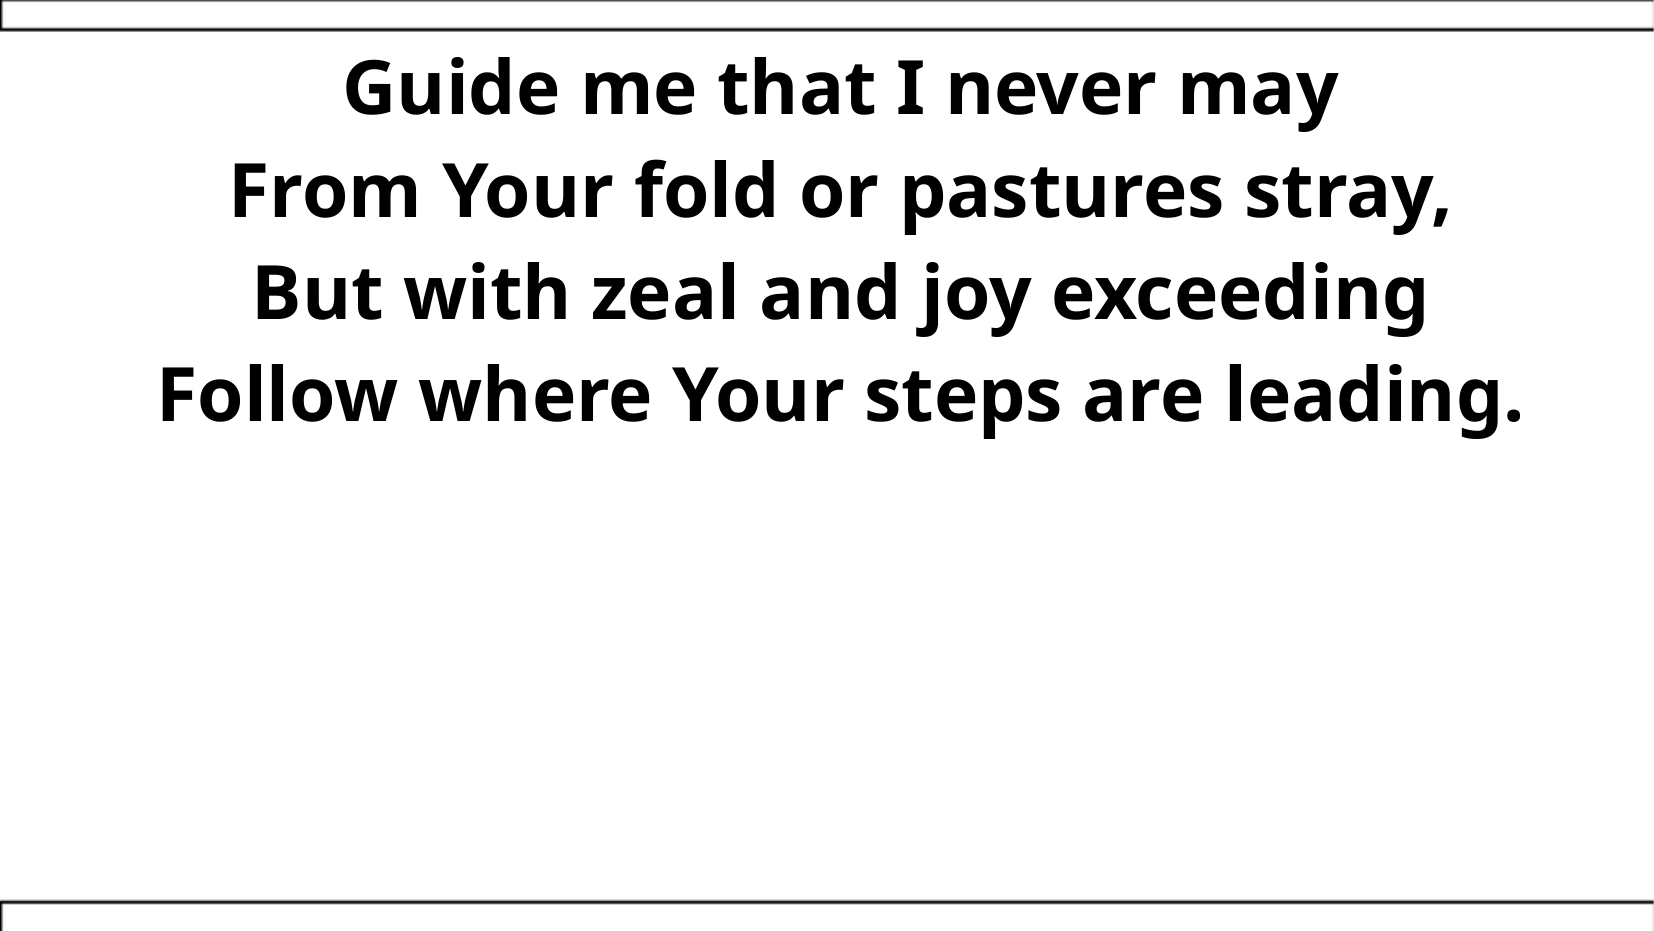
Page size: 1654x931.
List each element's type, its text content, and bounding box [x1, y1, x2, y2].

picture [0, 0, 1654, 931]
text_box Guide me that I never may From Your fold or pastures stray, But with zeal and joy exceeding Follow where Your steps are leading. [121, 27, 1562, 442]
